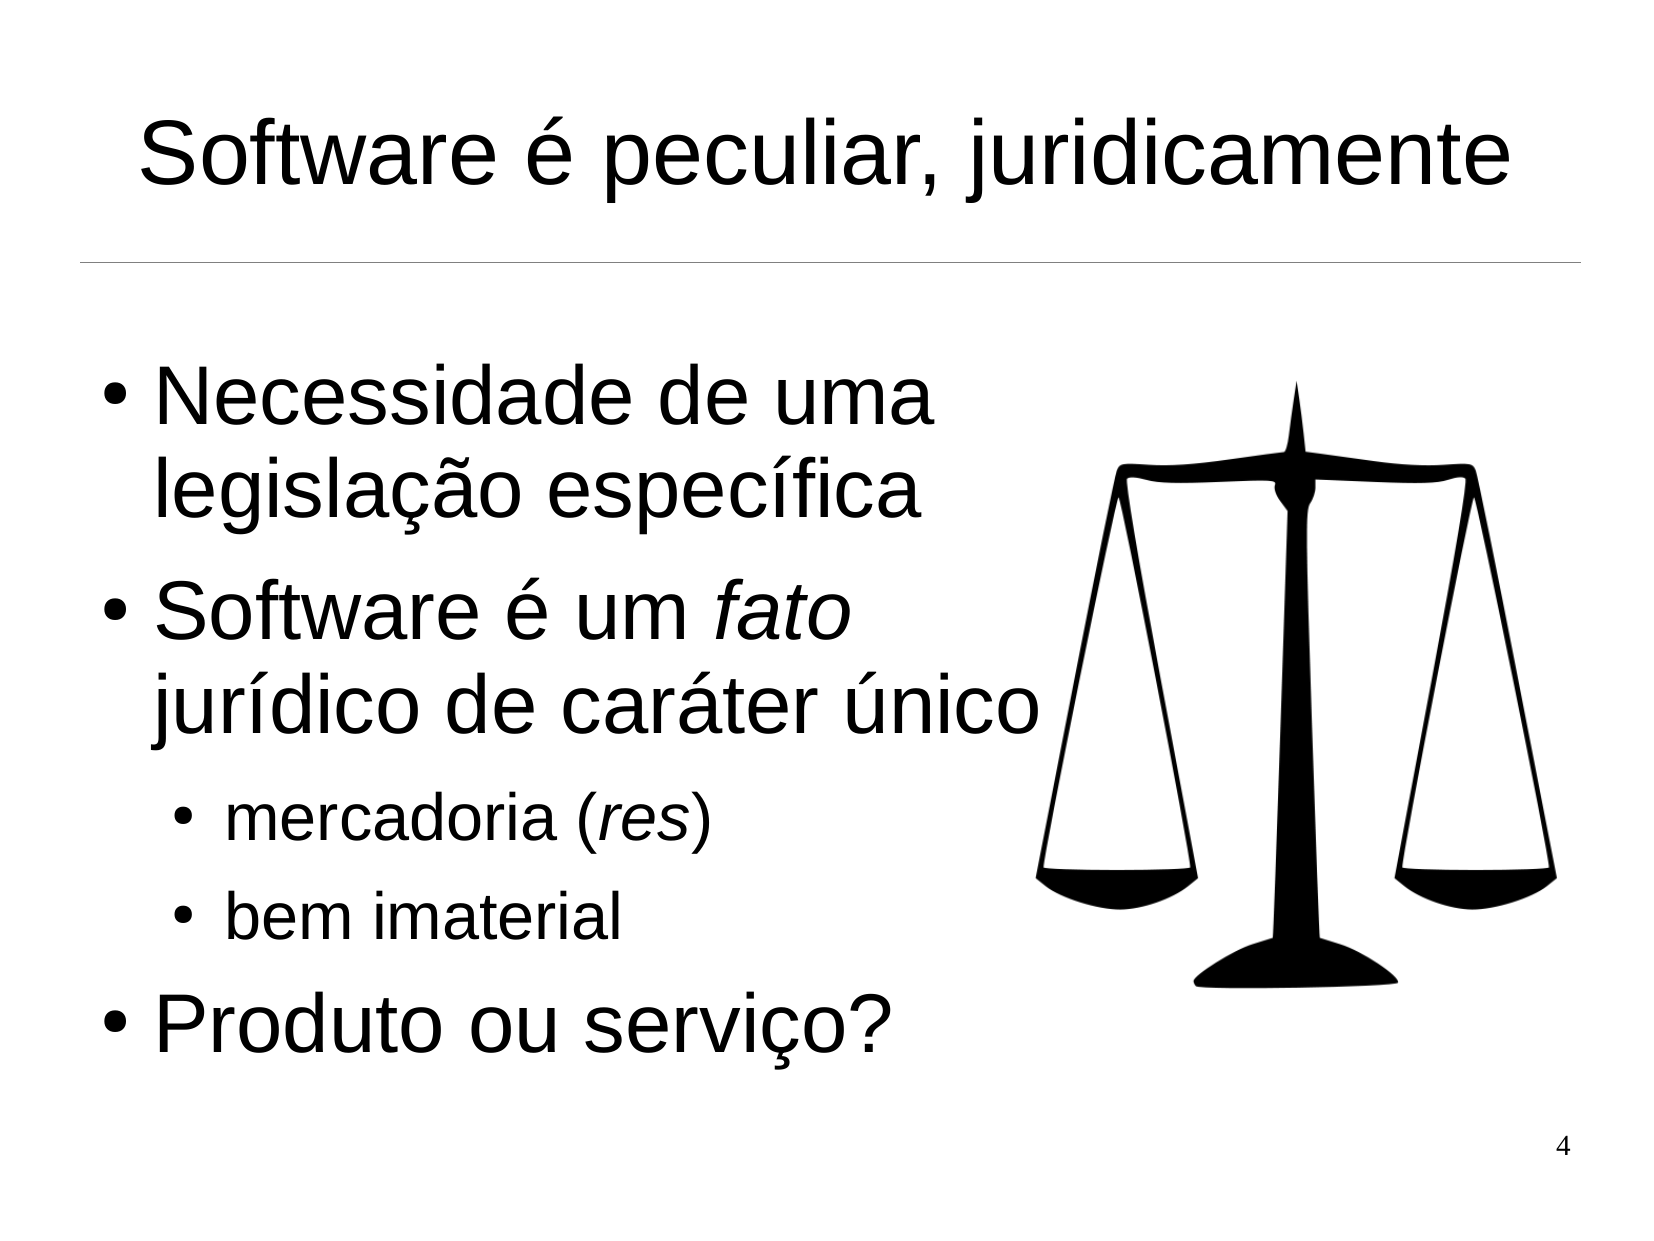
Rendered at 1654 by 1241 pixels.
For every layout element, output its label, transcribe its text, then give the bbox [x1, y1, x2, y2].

title Software é peculiar, juridicamente [82, 49, 1571, 257]
picture [1034, 378, 1560, 991]
list Necessidade de uma legislação específica Software é um fato jurídico de caráter único mercadoria (res) bem imaterial Produto ou serviço? [82, 349, 1126, 1110]
